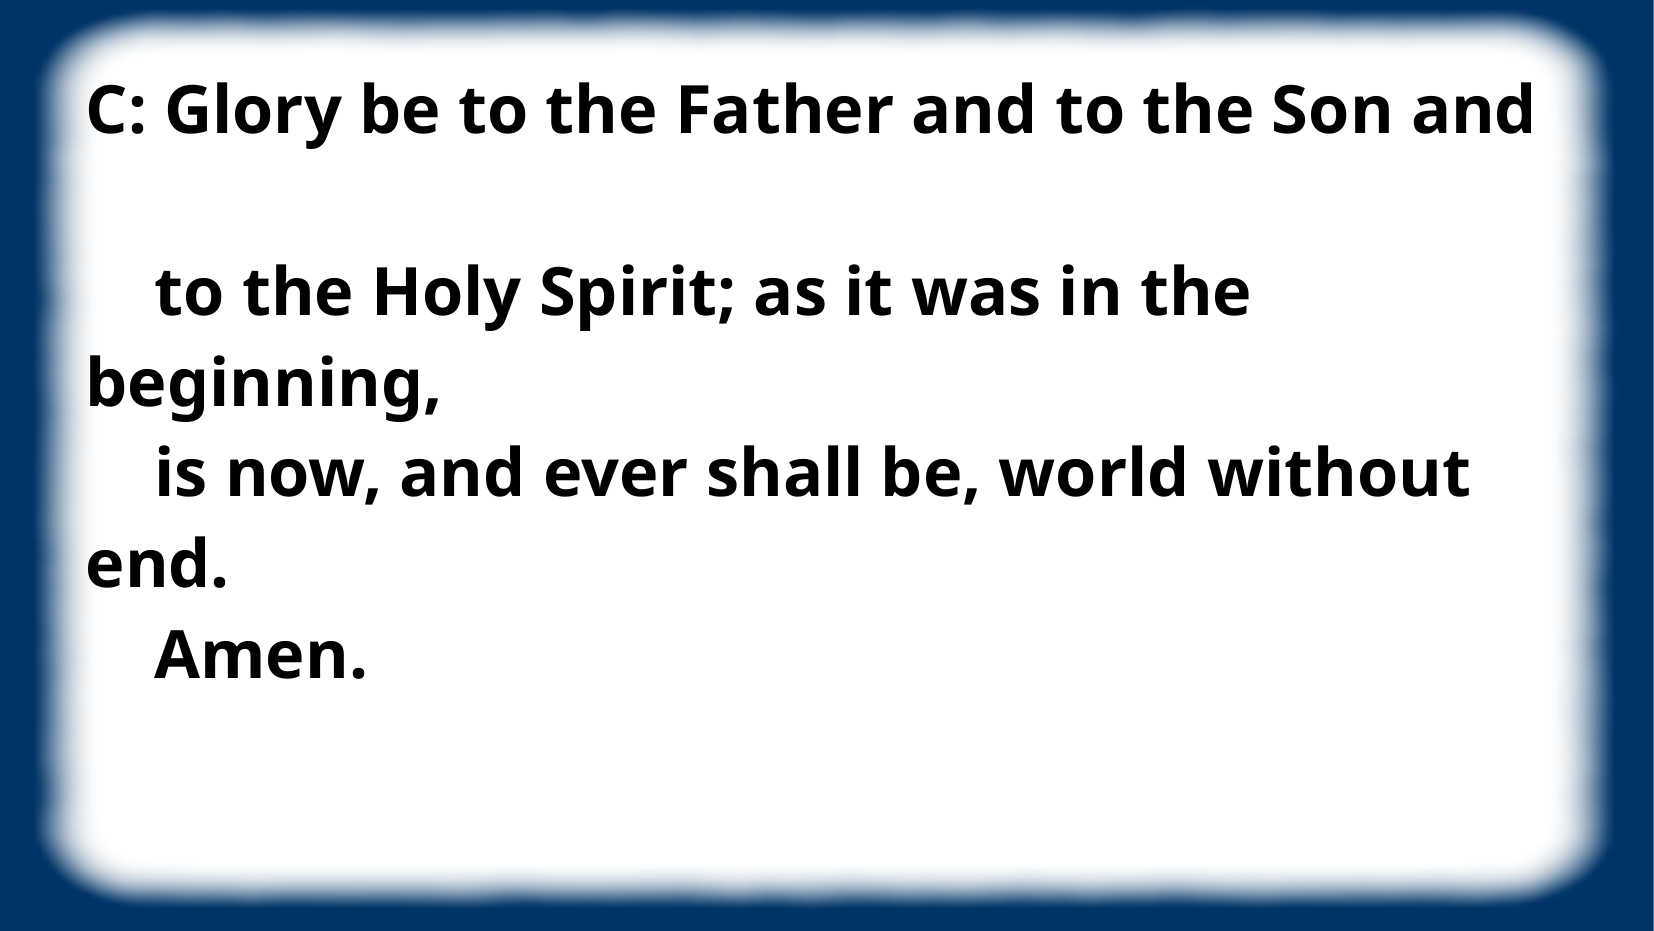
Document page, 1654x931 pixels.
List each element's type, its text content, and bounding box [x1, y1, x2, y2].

text_box C: Glory be to the Father and to the Son and to the Holy Spirit; as it was in the beginning, is now, and ever shall be, world without end. Amen. [70, 55, 1576, 514]
picture [0, 0, 1654, 931]
